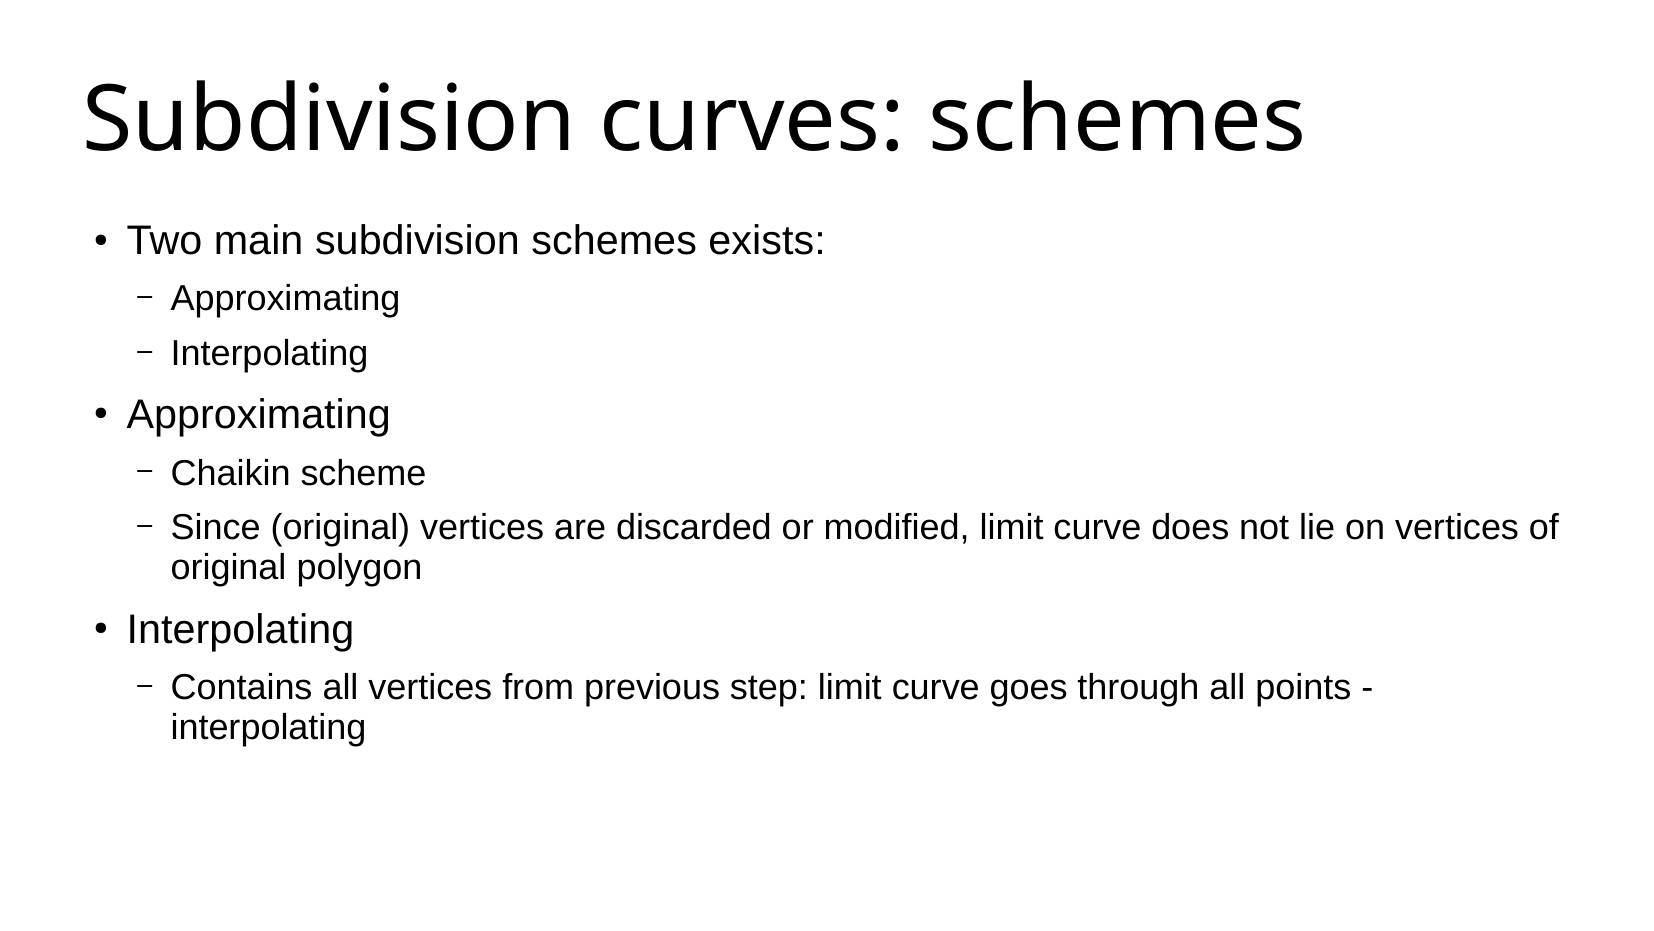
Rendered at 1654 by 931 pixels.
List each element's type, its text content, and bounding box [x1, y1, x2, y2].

title Subdivision curves: schemes [82, 37, 1571, 193]
list Two main subdivision schemes exists: Approximating Interpolating Approximating Chaikin scheme Since (original) vertices are discarded or modified, limit curve does not lie on vertices of original polygon Interpolating Contains all vertices from previous step: limit curve goes through all points - interpolating [82, 217, 1571, 758]
